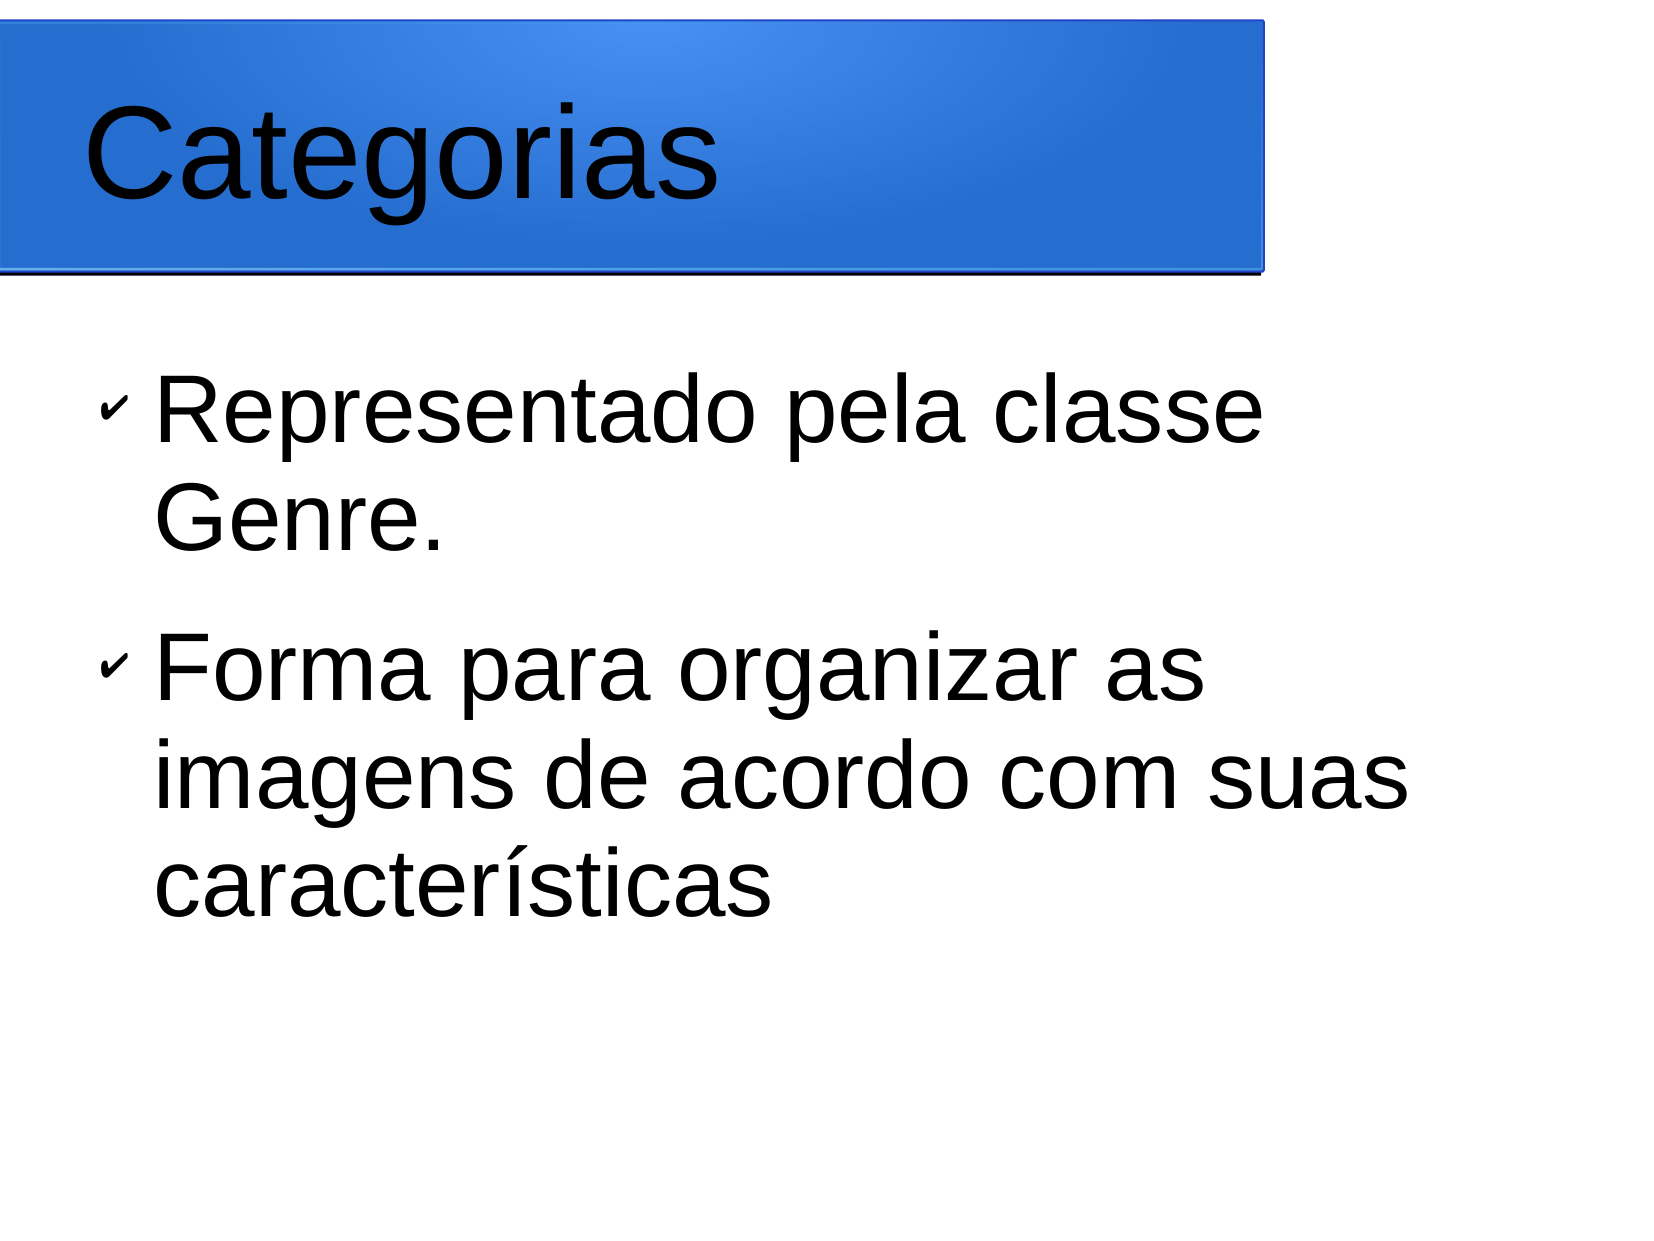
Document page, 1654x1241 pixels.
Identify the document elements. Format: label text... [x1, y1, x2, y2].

list Representado pela classe Genre. Forma para organizar as imagens de acordo com suas características [82, 355, 1571, 1075]
title Categorias [82, 49, 1571, 257]
